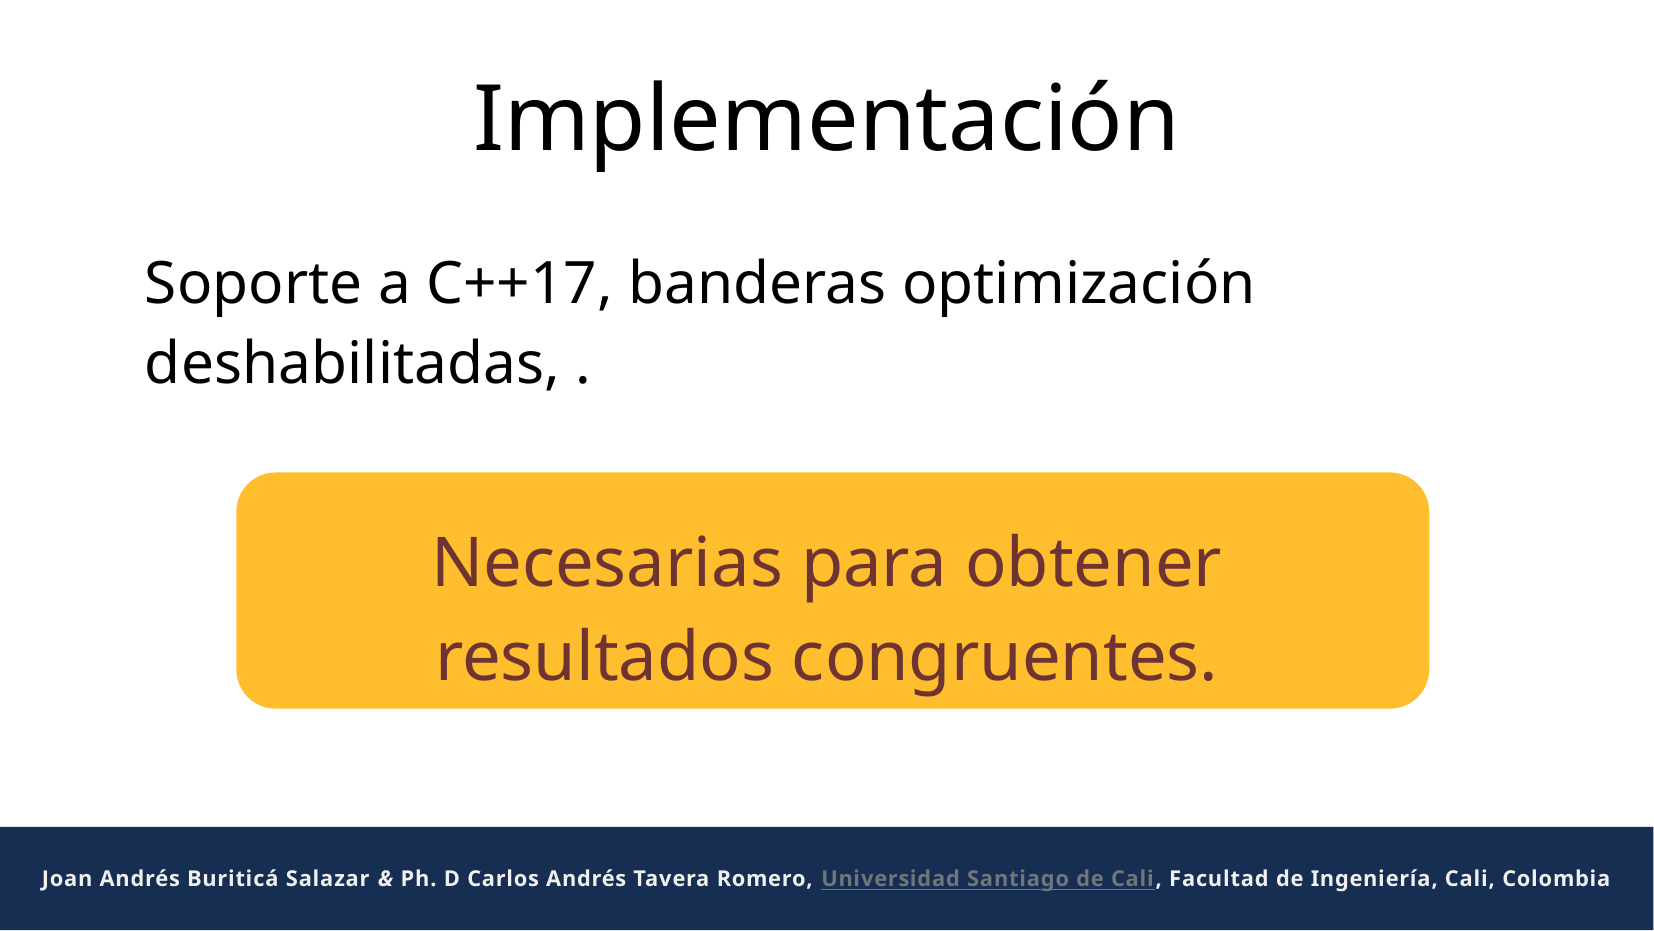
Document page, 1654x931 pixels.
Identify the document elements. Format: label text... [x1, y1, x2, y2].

text_box Necesarias para obtener resultados congruentes. [295, 505, 1359, 684]
title Implementación [82, 37, 1571, 193]
list Soporte a C++17, banderas optimización deshabilitadas, . [82, 241, 1571, 402]
text_box [236, 472, 1430, 709]
